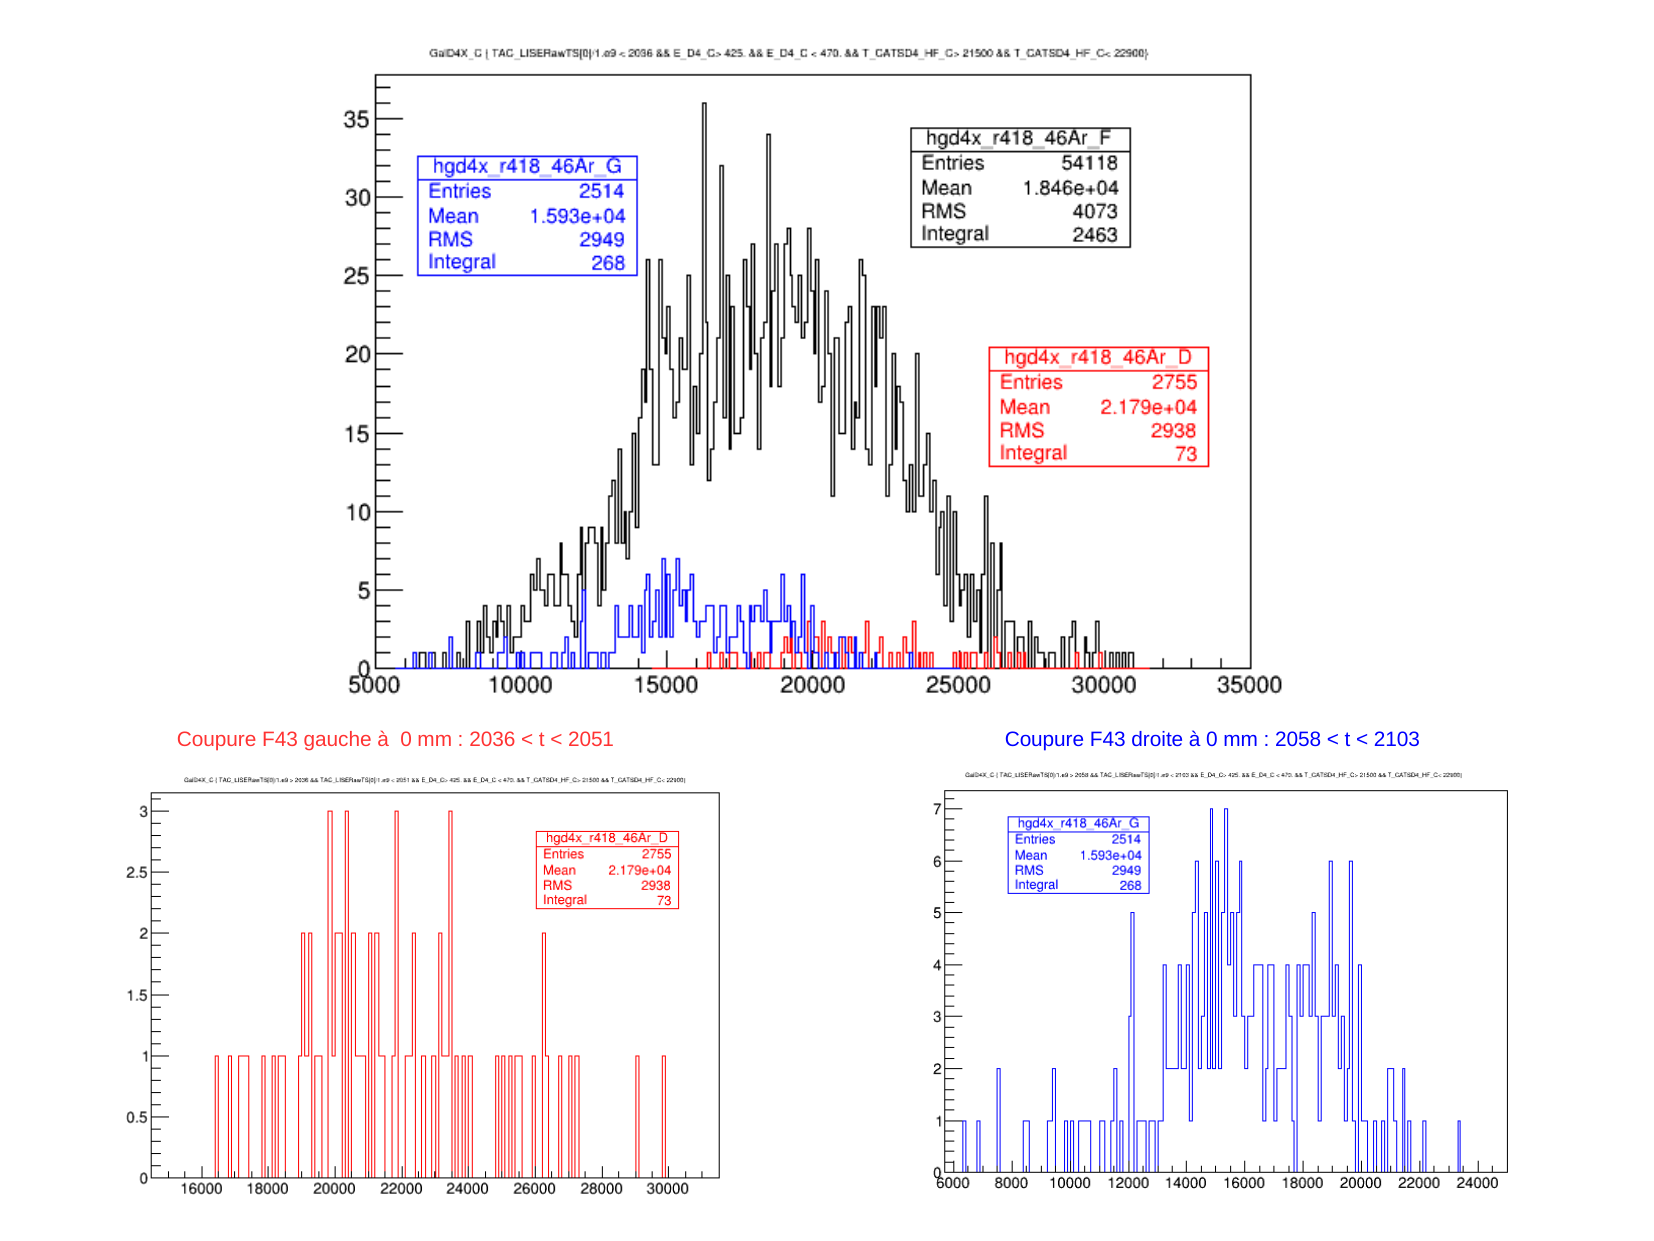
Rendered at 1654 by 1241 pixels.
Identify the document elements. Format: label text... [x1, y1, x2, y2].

picture [105, 771, 736, 1216]
picture [325, 29, 1291, 707]
picture [908, 764, 1518, 1201]
text_box Coupure F43 gauche à 0 mm : 2036 < t < 2051 [162, 720, 631, 759]
text_box Coupure F43 droite à 0 mm : 2058 < t < 2103 [990, 720, 1436, 759]
